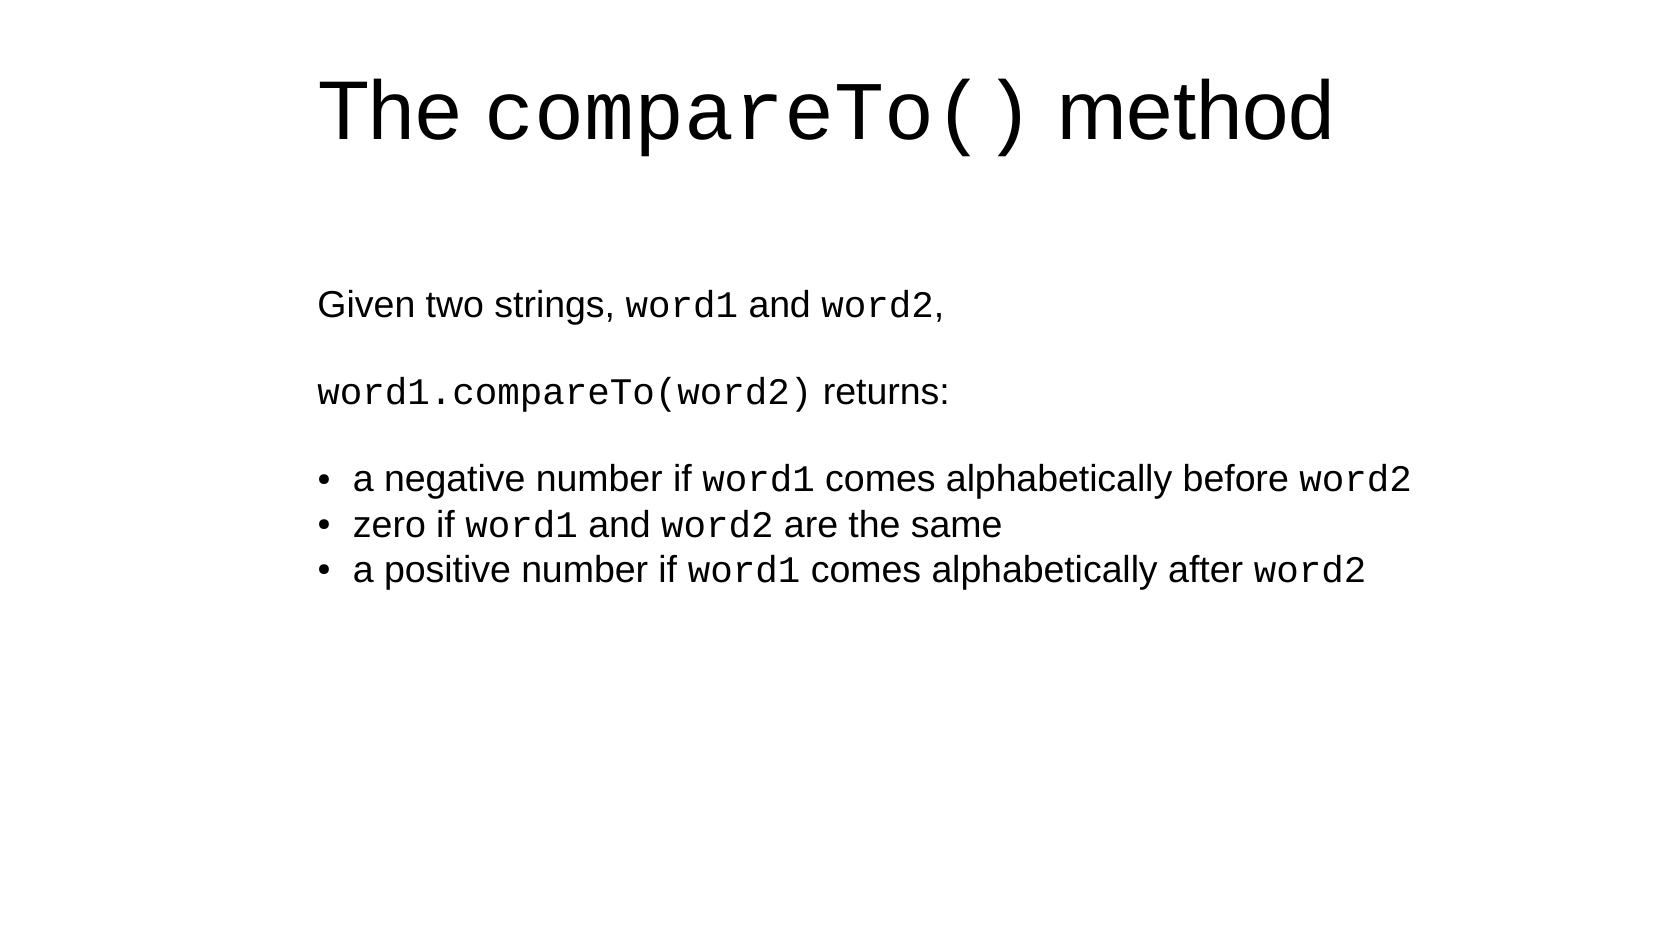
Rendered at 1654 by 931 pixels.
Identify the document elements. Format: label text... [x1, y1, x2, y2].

text_box Given two strings, word1 and word2, word1.compareTo(word2) returns: a negative number if word1 comes alphabetically before word2 zero if word1 and word2 are the same a positive number if word1 comes alphabetically after word2 [302, 275, 1427, 602]
title The compareTo() method [82, 37, 1571, 193]
